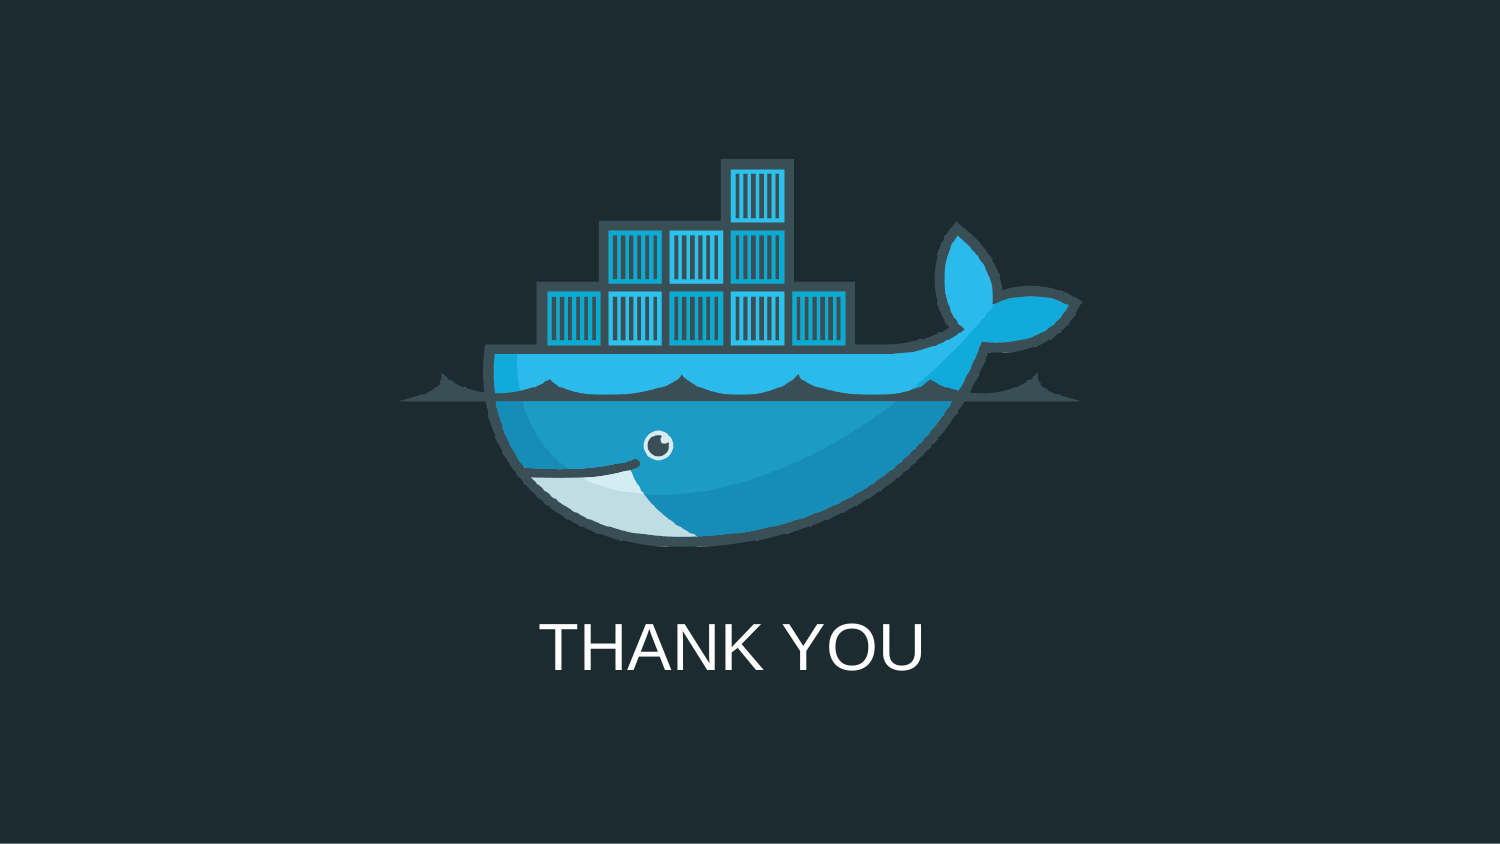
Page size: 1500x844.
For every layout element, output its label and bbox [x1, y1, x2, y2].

picture [399, 159, 1082, 547]
